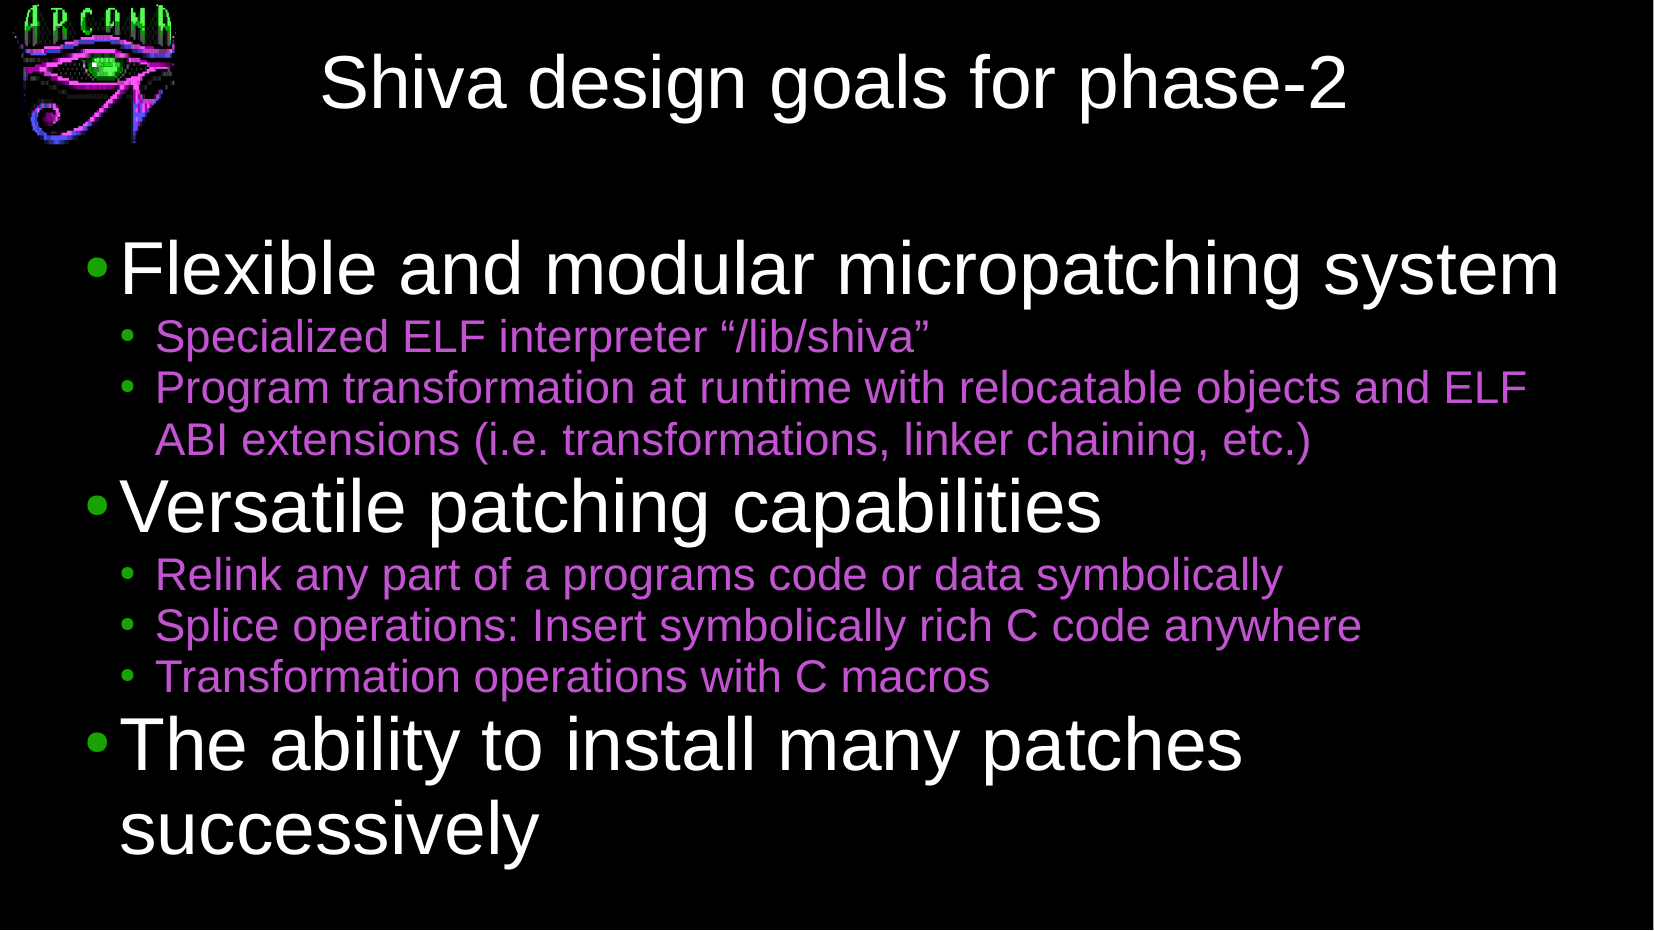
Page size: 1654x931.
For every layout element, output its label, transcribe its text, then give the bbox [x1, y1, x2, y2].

text_box Shiva design goals for phase-2 [304, 33, 1365, 133]
picture [5, 1, 188, 151]
text_box Flexible and modular micropatching system Specialized ELF interpreter “/lib/shiva” Program transformation at runtime with relocatable objects and ELF ABI extensions (i.e. transformations, linker chaining, etc.) Versatile patching capabilities Relink any part of a programs code or data symbolically Splice operations: Insert symbolically rich C code anywhere Transformation operations with C macros The ability to install many patches successively [69, 135, 1586, 931]
